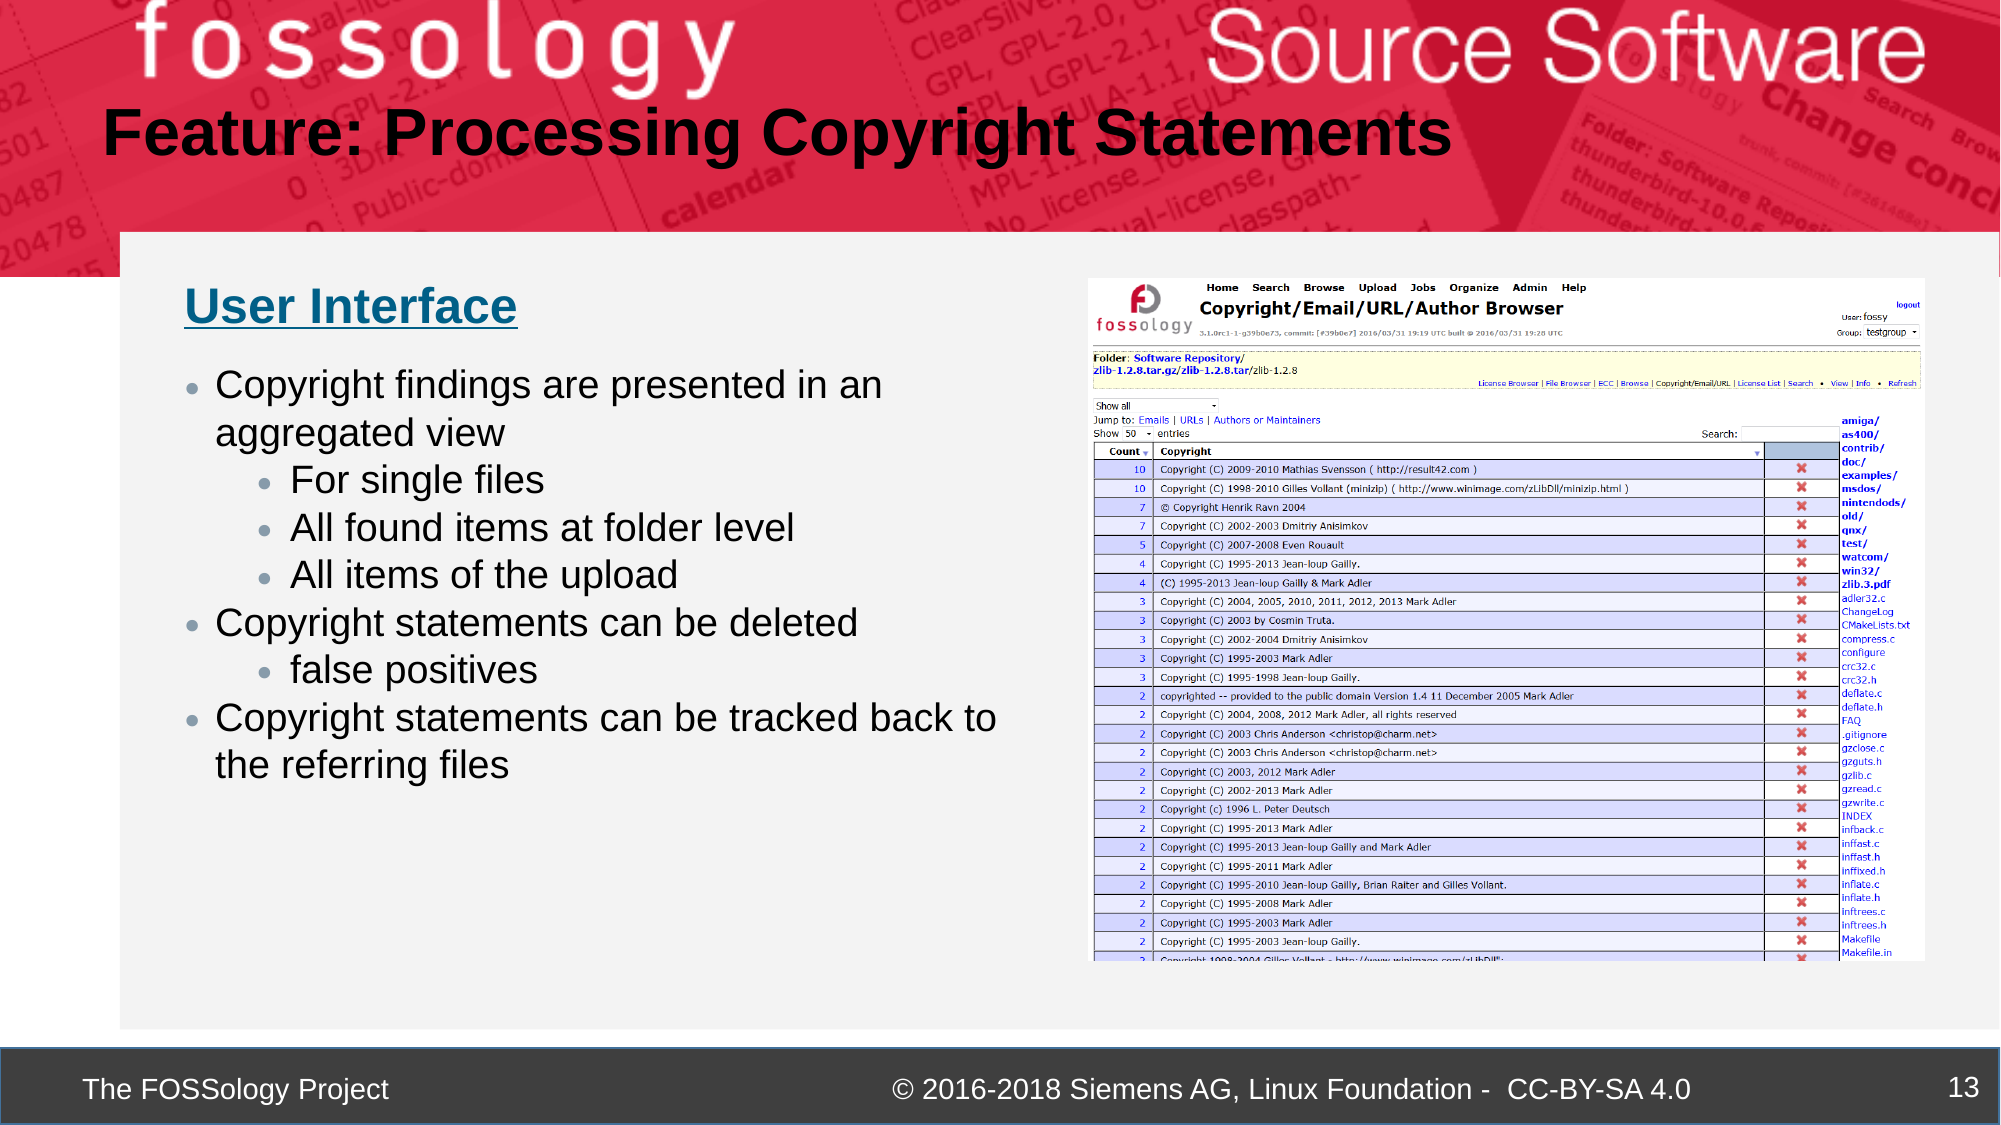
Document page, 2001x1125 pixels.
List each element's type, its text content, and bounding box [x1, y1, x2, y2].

picture [1088, 278, 1925, 961]
text_box [119, 231, 2000, 1030]
text_box User Interface [184, 278, 580, 329]
text_box Feature: Processing Copyright Statements [0, 0, 2000, 208]
picture [0, 0, 2001, 277]
text_box Copyright findings are presented in an aggregated view For single files All found items at folder level All items of the upload Copyright statements can be deleted false positives Copyright statements can be tracked back to the referring files [179, 359, 1027, 1010]
